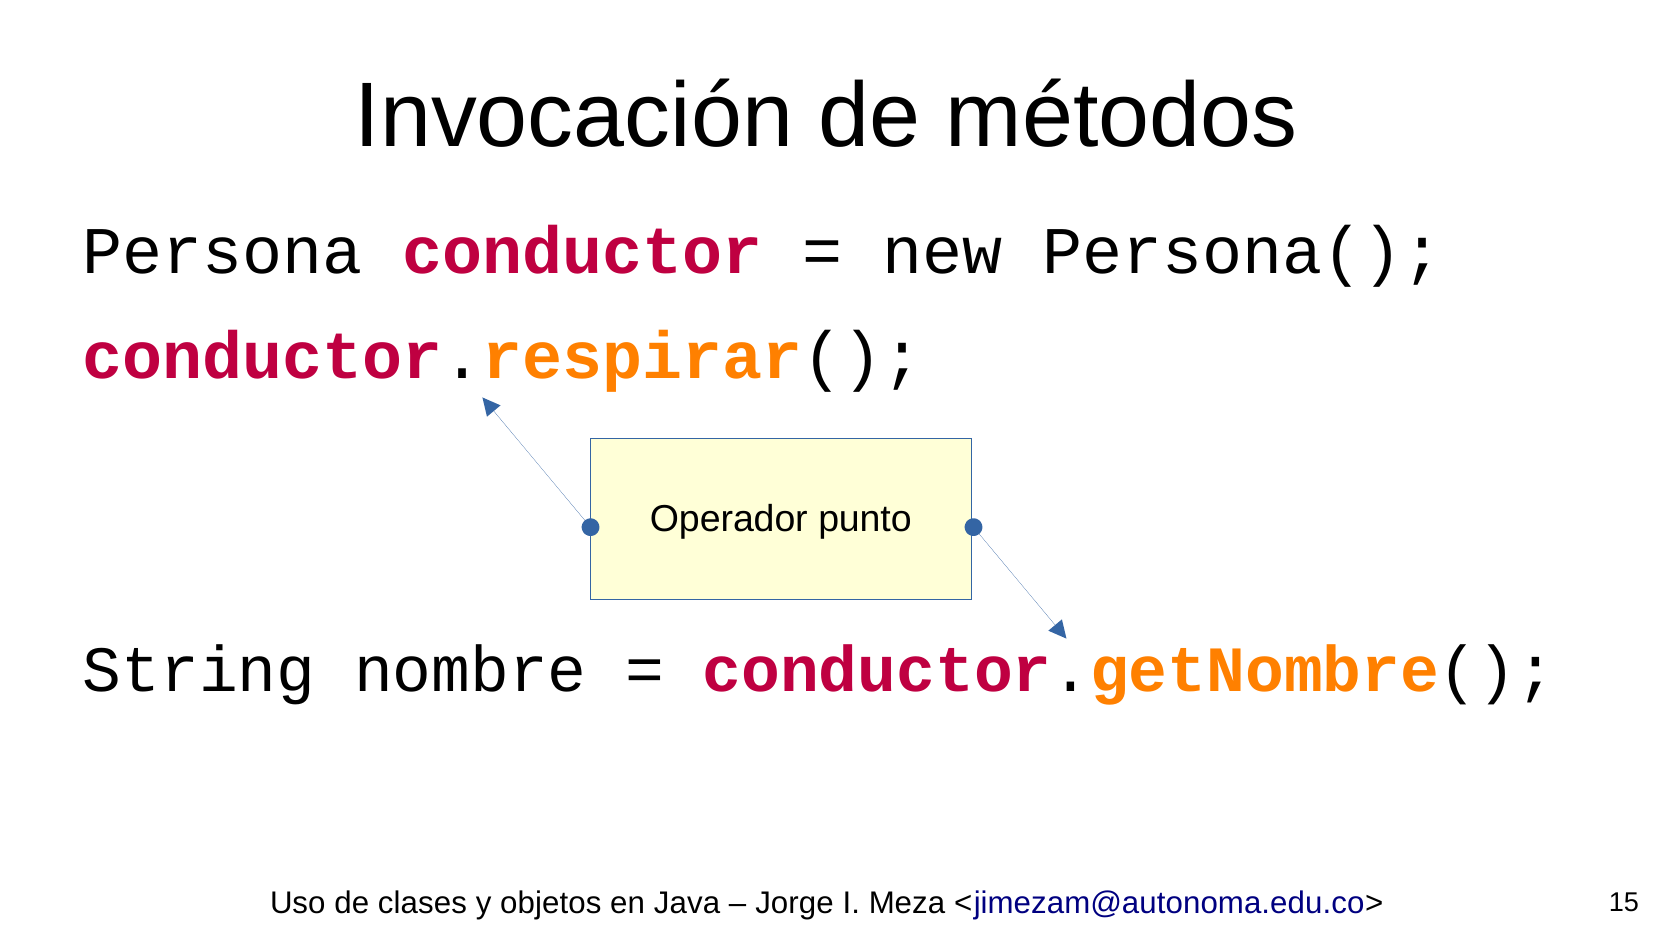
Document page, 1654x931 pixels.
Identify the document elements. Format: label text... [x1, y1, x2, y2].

text_box Operador punto [590, 438, 972, 600]
title Invocación de métodos [82, 37, 1571, 193]
list Persona conductor = new Persona(); conductor.respirar(); String nombre = conductor.getNombre(); [82, 217, 1571, 879]
